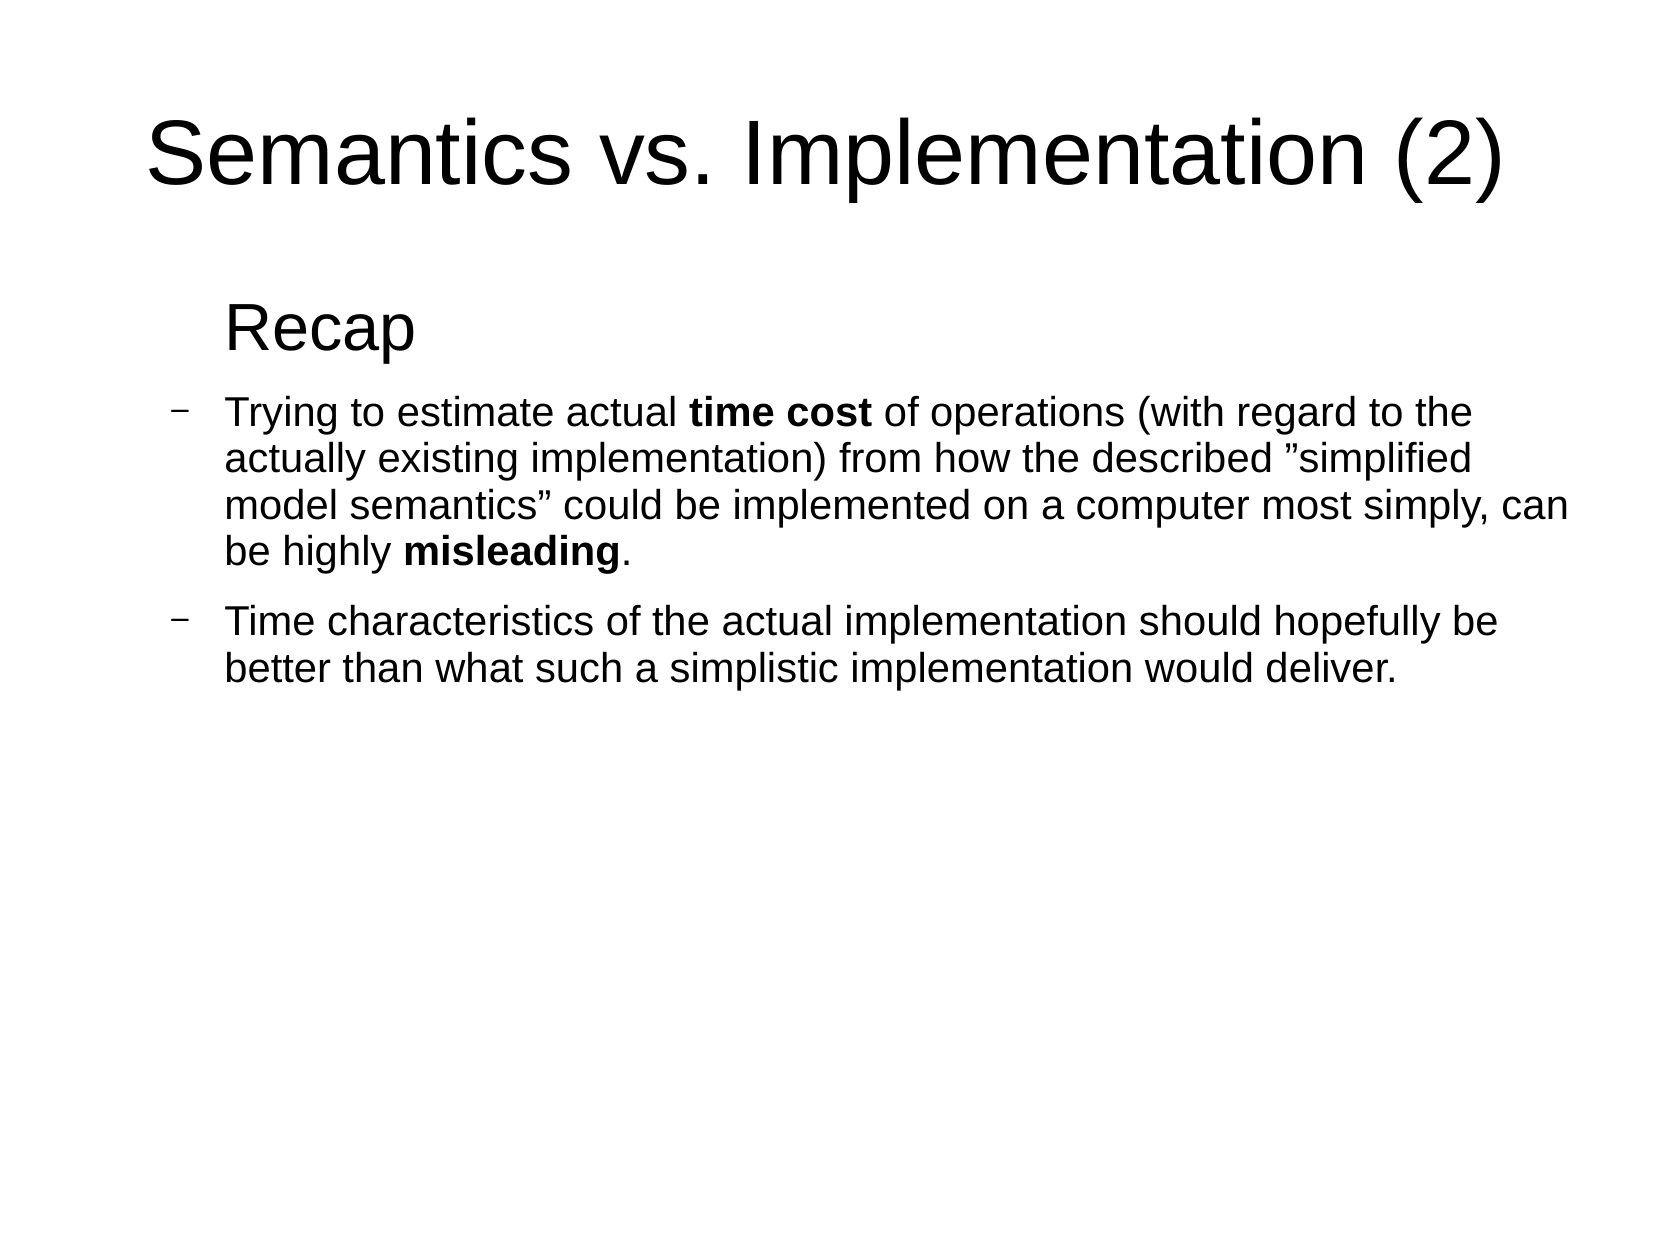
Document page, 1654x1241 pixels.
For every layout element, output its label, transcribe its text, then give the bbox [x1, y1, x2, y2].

title Semantics vs. Implementation (2) [82, 49, 1571, 257]
list Recap Trying to estimate actual time cost of operations (with regard to the actually existing implementation) from how the described ”simplified model semantics” could be implemented on a computer most simply, can be highly misleading. Time characteristics of the actual implementation should hopefully be better than what such a simplistic implementation would deliver. [82, 290, 1571, 1010]
